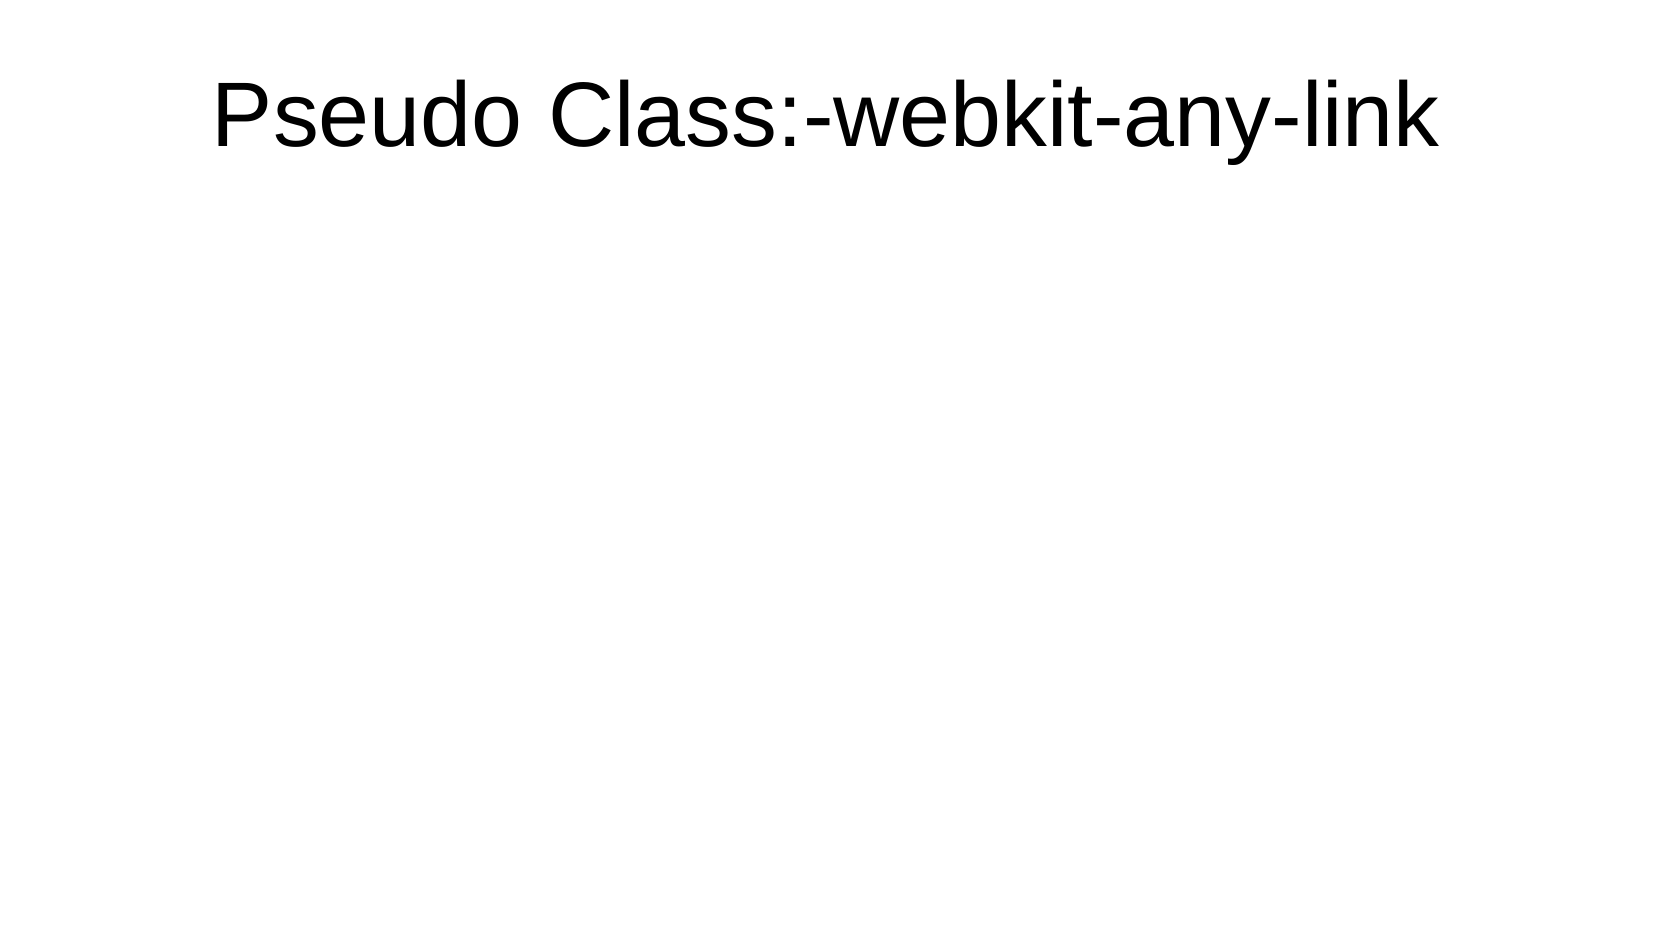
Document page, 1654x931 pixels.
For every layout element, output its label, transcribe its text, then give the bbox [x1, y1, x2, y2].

title Pseudo Class:-webkit-any-link [82, 37, 1571, 193]
